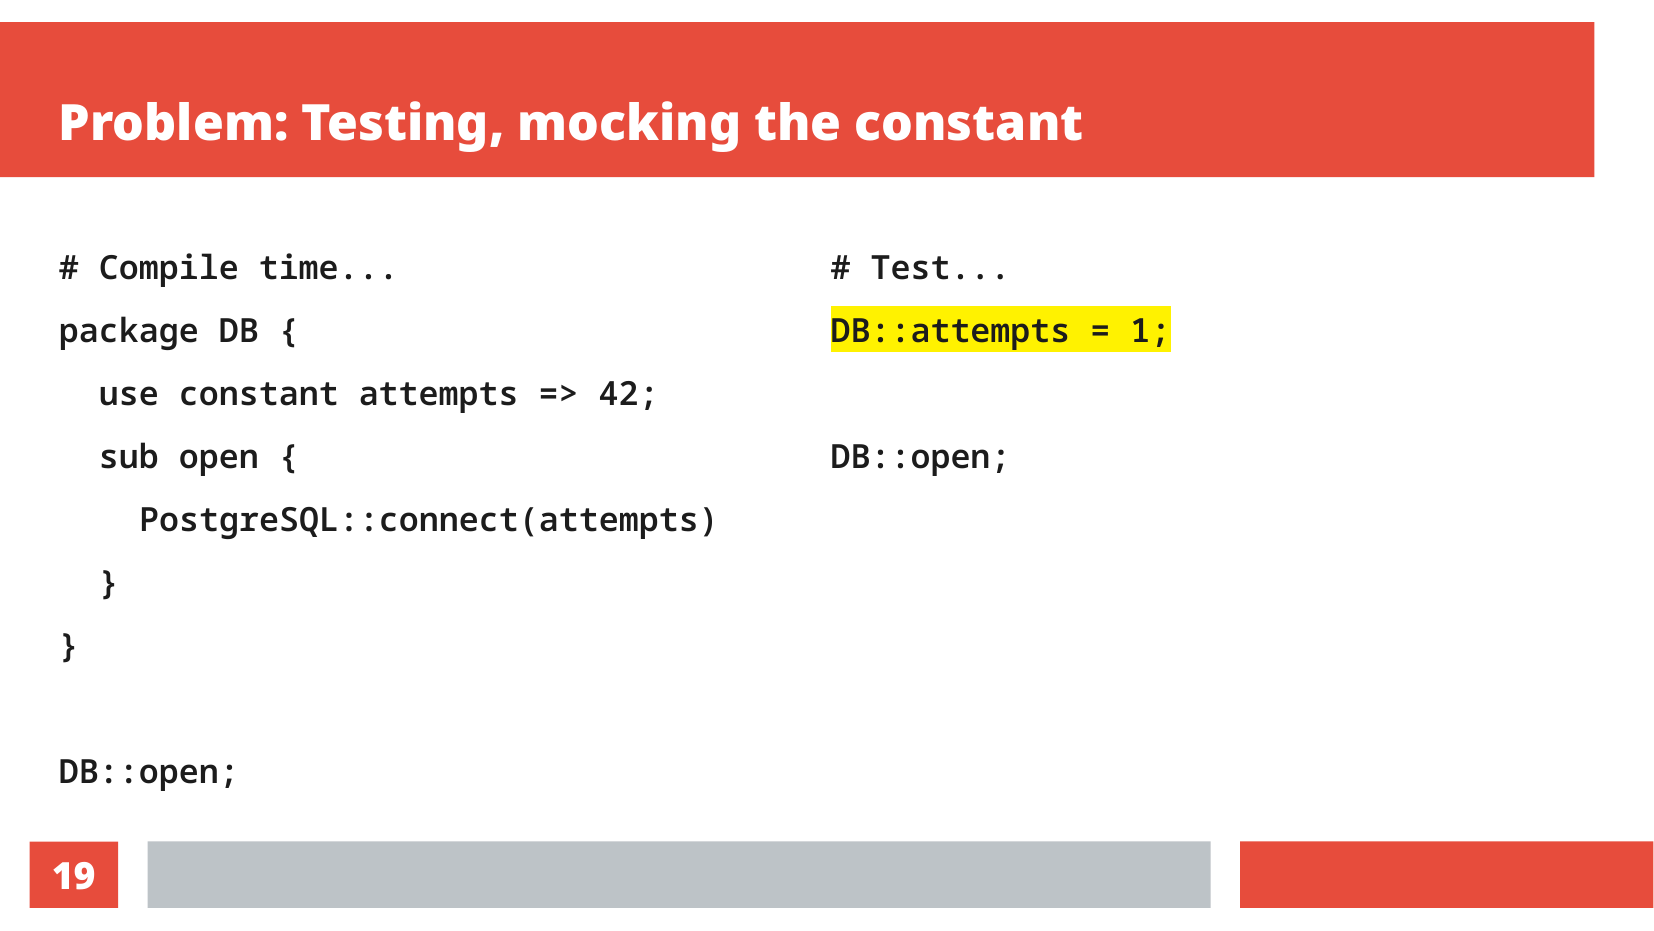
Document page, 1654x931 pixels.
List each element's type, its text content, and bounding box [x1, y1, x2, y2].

title Problem: Testing, mocking the constant [59, 44, 1595, 156]
list # Test... DB::attempts = 1; DB::open; [830, 243, 1566, 820]
list # Compile time... package DB { use constant attempts => 42; sub open { PostgreSQL::connect(attempts) } } DB::open; [59, 243, 794, 820]
